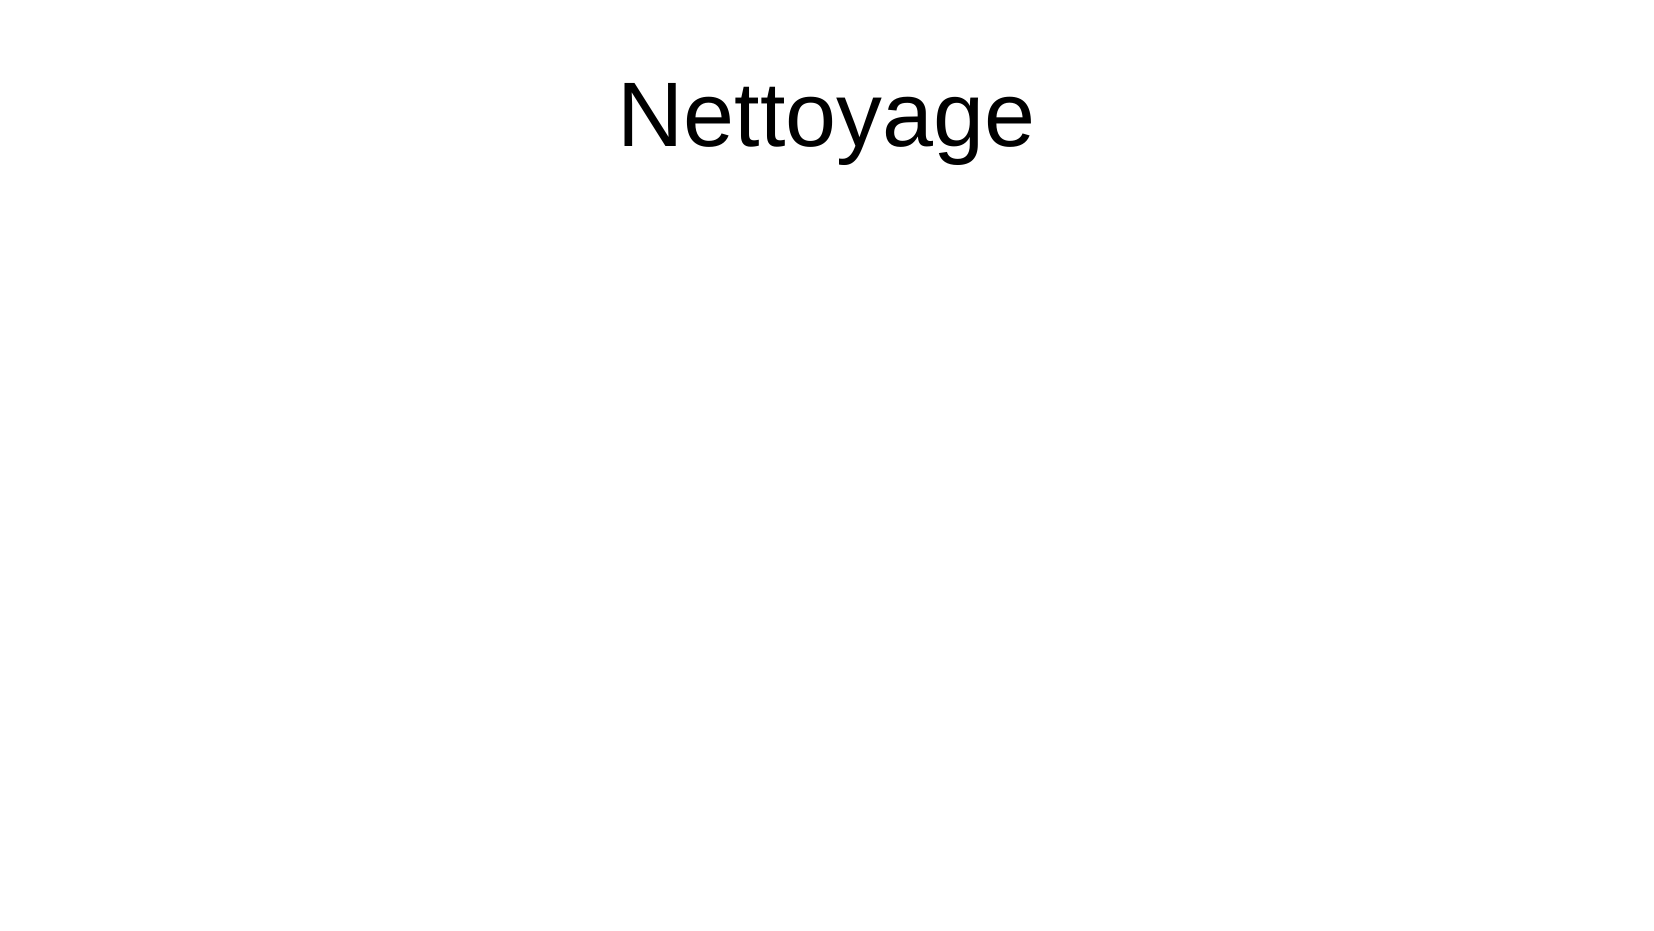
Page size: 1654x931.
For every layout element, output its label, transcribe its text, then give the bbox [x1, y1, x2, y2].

title Nettoyage [82, 37, 1571, 193]
